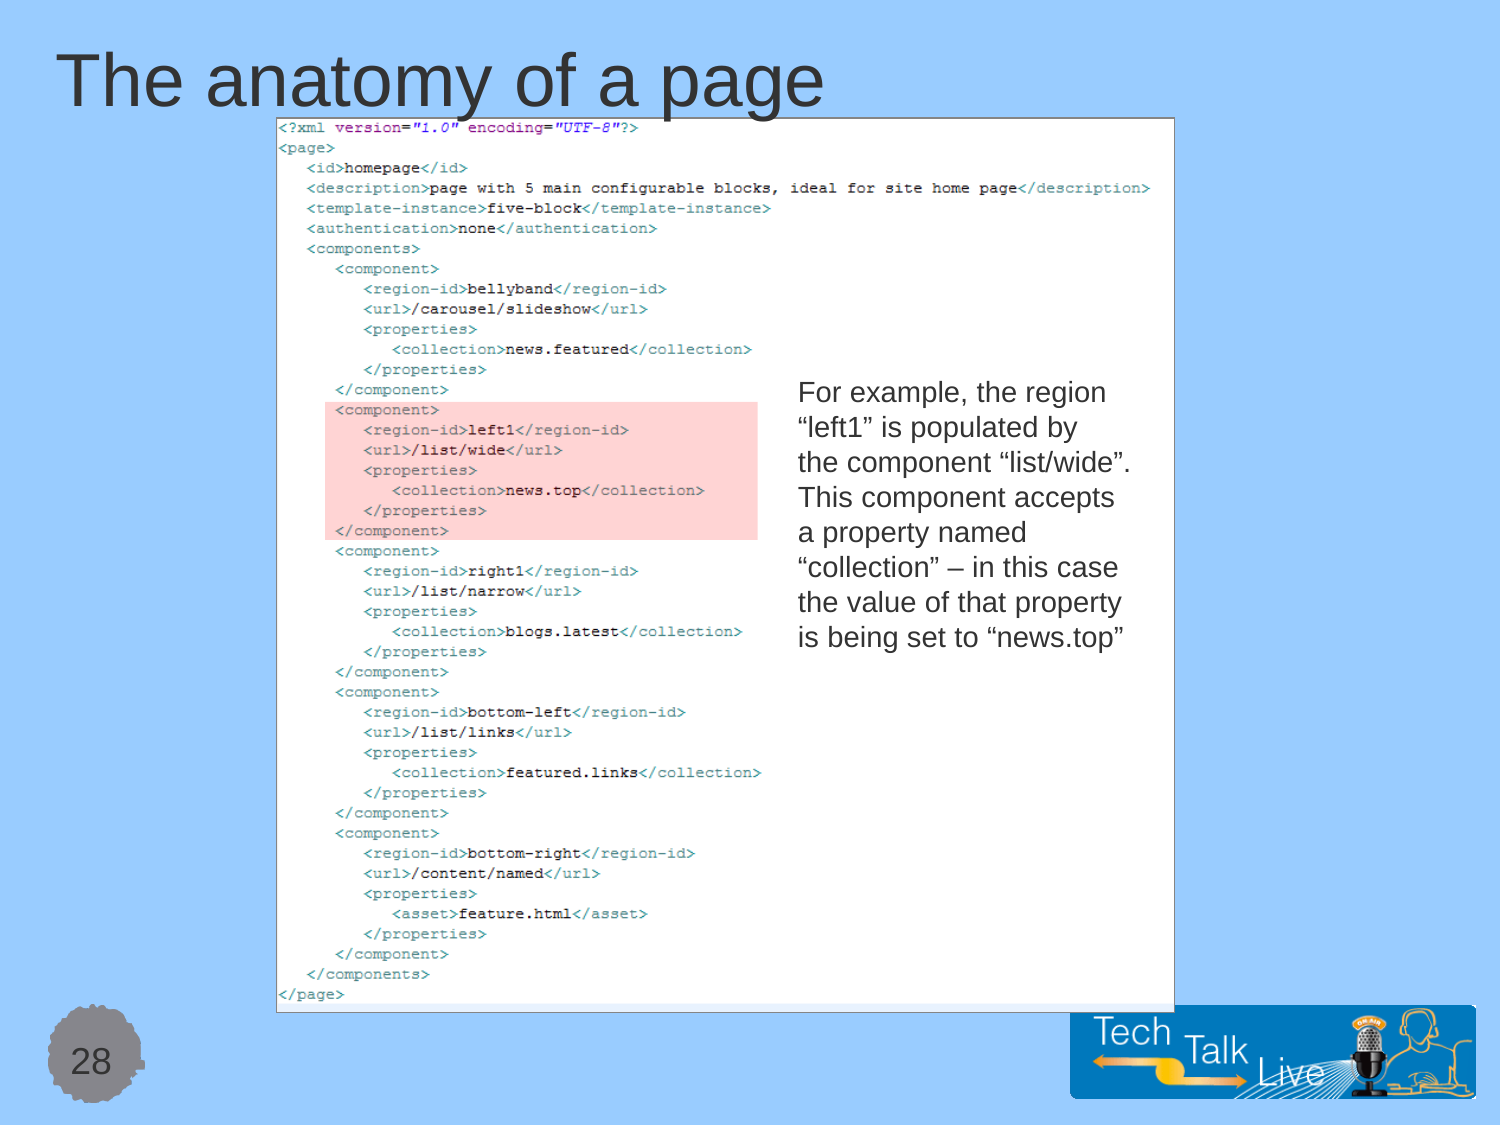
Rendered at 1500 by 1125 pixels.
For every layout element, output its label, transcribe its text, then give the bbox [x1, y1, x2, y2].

picture [1069, 1005, 1476, 1099]
text_box For example, the region “left1” is populated by the component “list/wide”. This component accepts a property named “collection” – in this case the value of that property is being set to “news.top” [782, 358, 1148, 661]
picture [277, 128, 1174, 1012]
picture [48, 1004, 145, 1103]
title The anatomy of a page [40, 16, 1459, 128]
slide_number <number> [55, 1022, 136, 1083]
text_box [325, 401, 758, 540]
